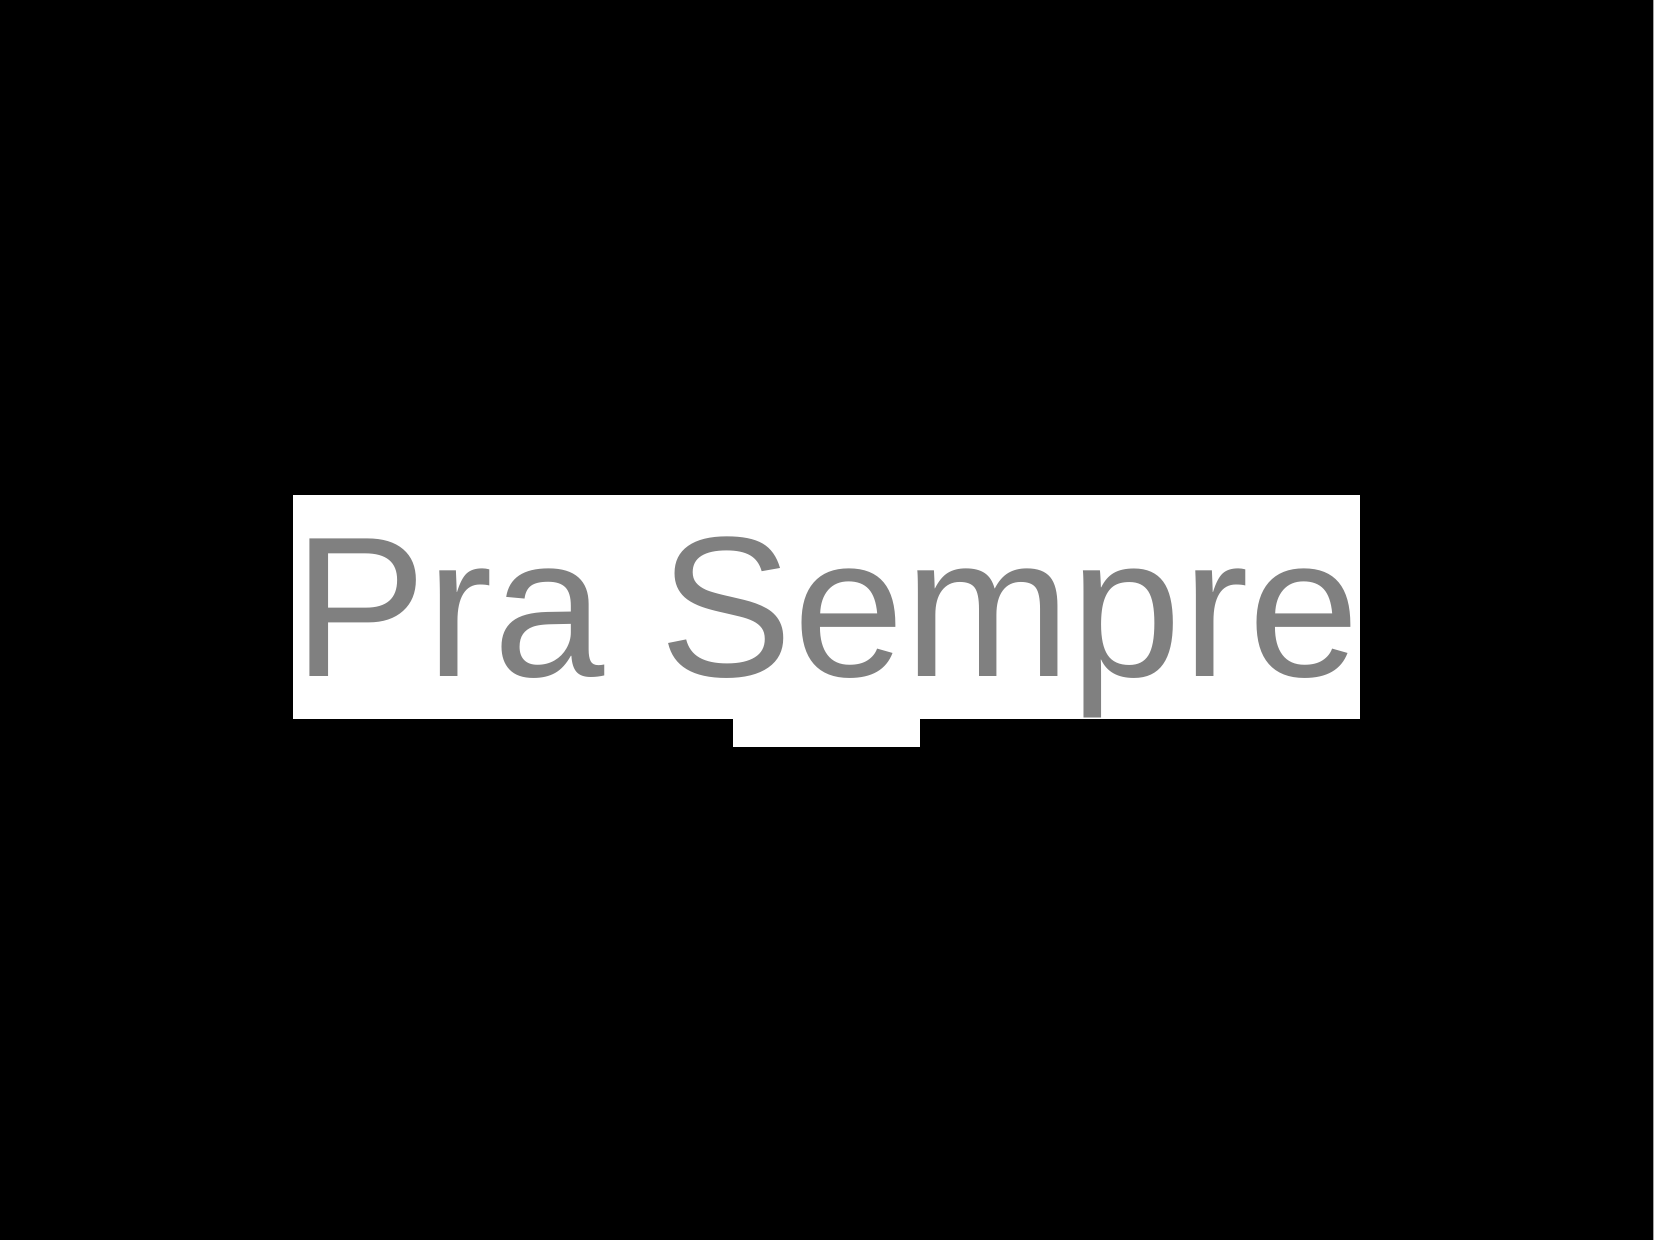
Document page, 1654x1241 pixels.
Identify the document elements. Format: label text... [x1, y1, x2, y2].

subtitle Pra Sempre Ministério Avivah [82, 49, 1571, 1193]
